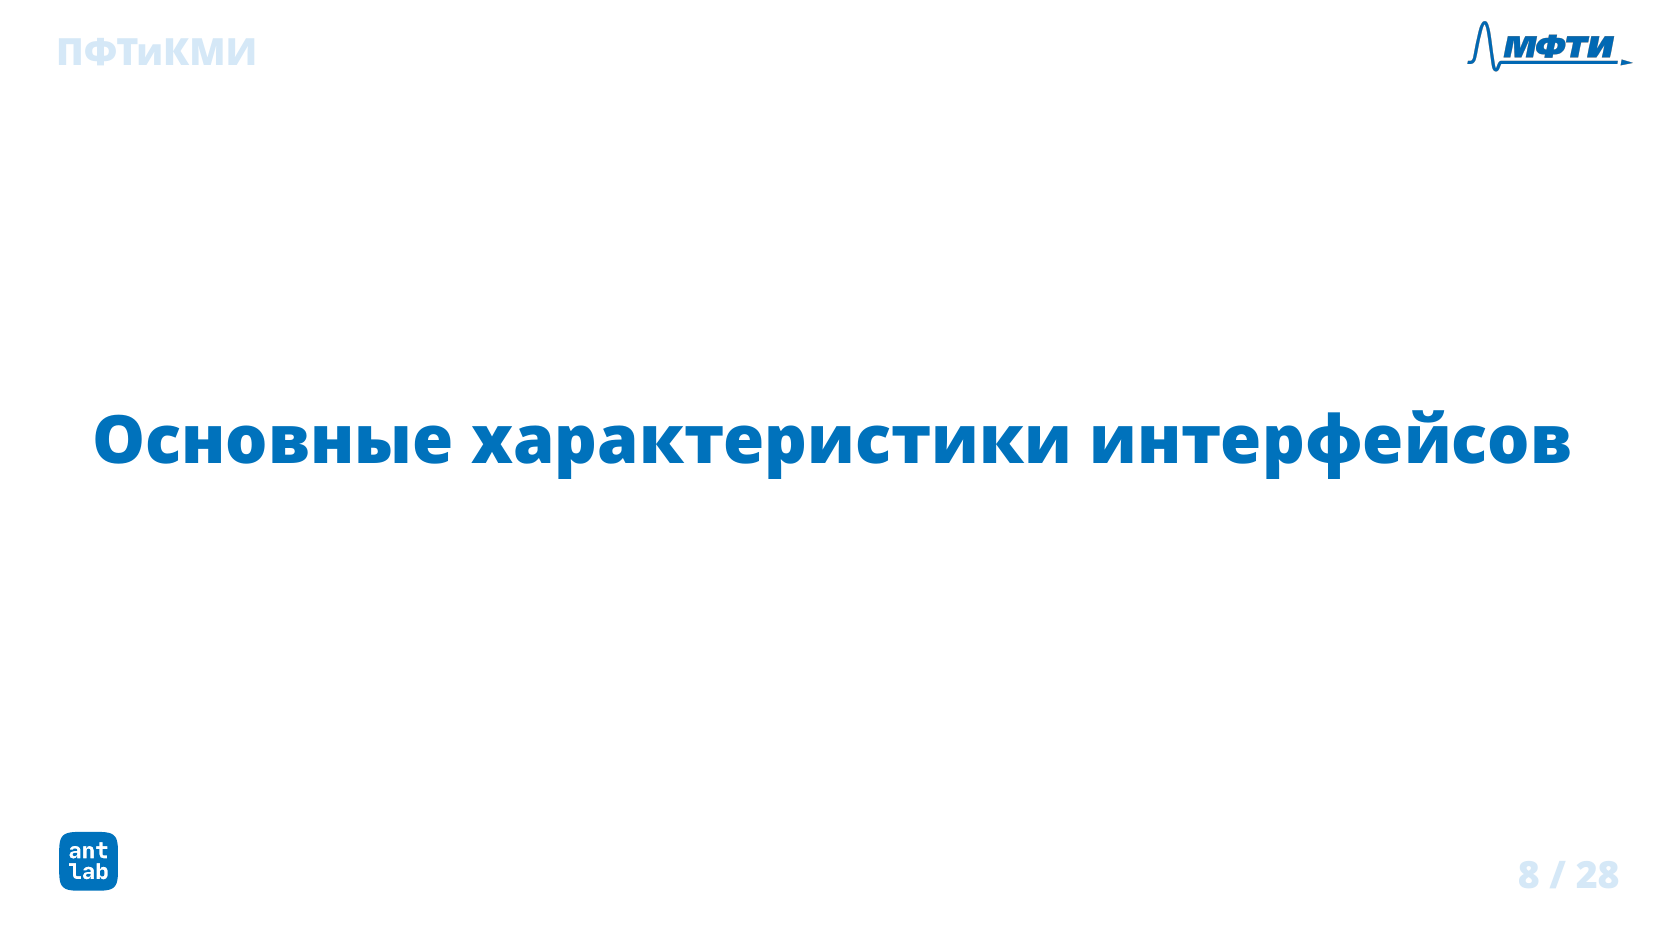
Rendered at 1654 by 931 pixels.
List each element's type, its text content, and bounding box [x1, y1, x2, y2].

title Основные характеристики интерфейсов [88, 342, 1577, 532]
picture [1446, 0, 1654, 93]
